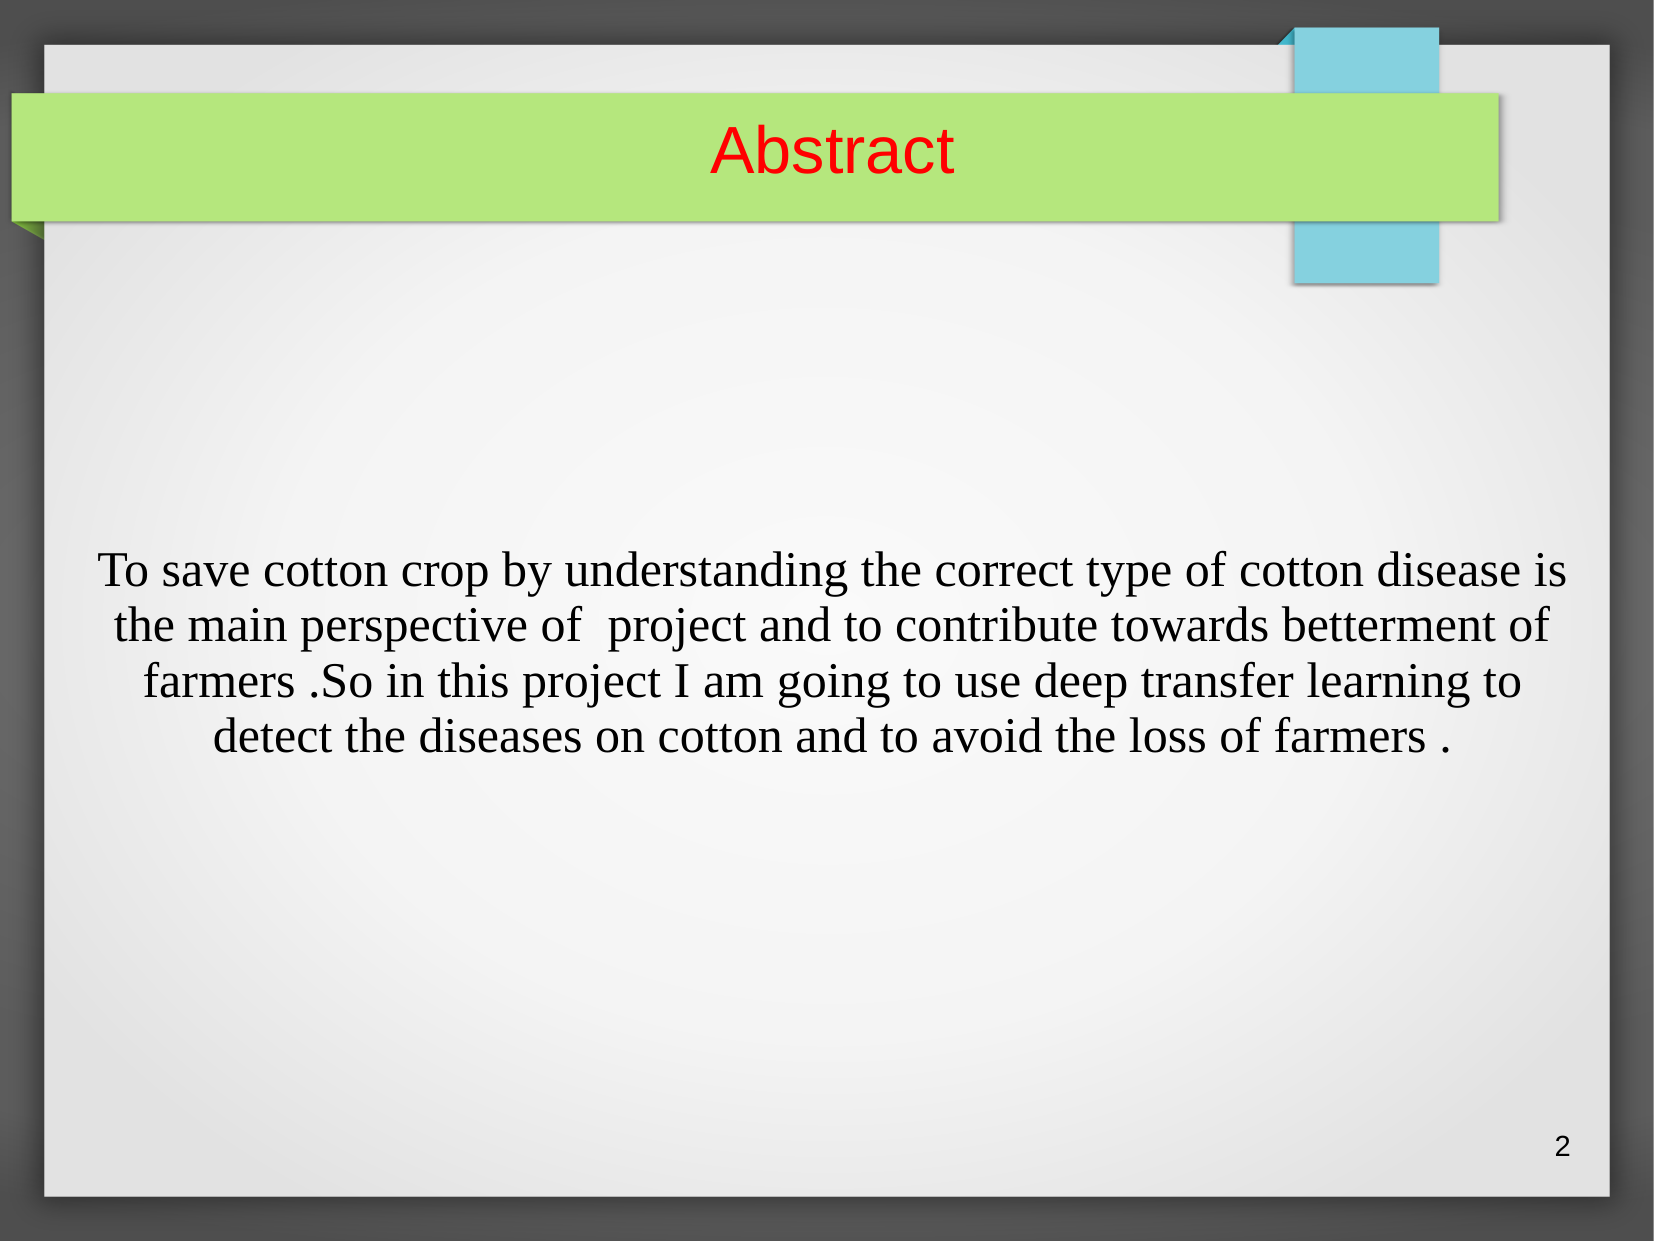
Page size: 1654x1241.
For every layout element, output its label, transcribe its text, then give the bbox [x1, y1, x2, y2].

picture [0, 0, 1654, 1241]
subtitle Abstract To save cotton crop by understanding the correct type of cotton disease is the main perspective of project and to contribute towards betterment of farmers .So in this project I am going to use deep transfer learning to detect the diseases on cotton and to avoid the loss of farmers . [82, 0, 1583, 1148]
